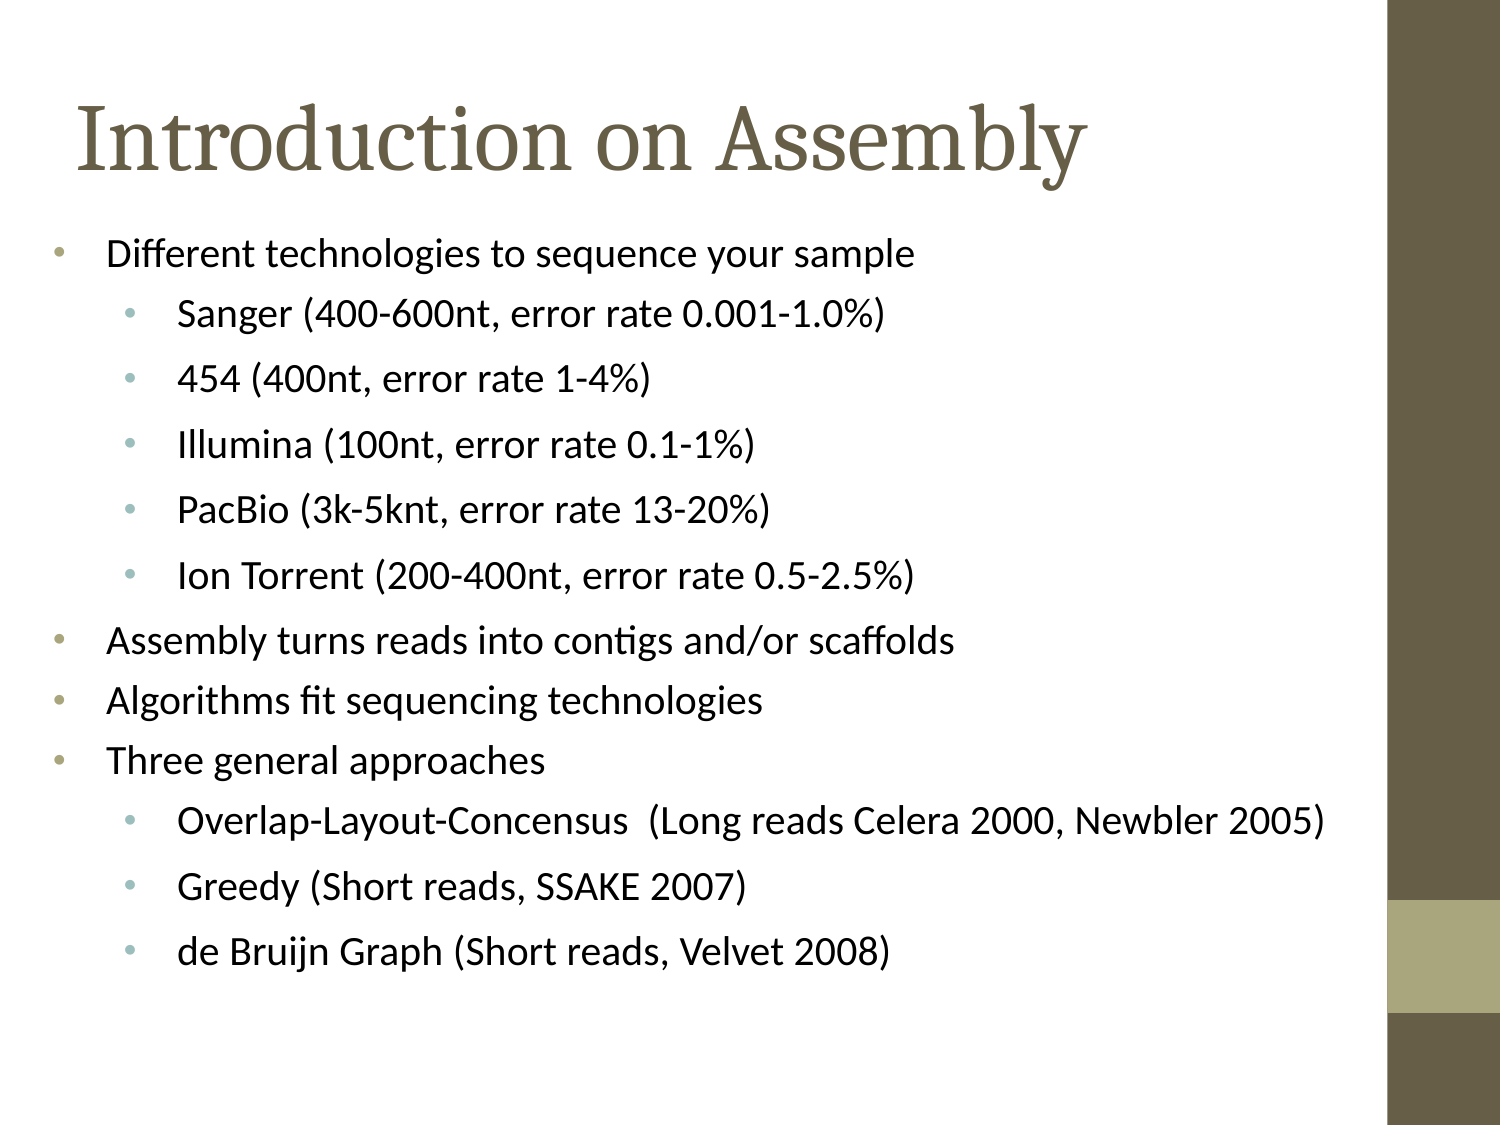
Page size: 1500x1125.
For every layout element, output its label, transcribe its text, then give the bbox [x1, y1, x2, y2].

list Different technologies to sequence your sample Sanger (400-600nt, error rate 0.001-1.0%) 454 (400nt, error rate 1-4%) Illumina (100nt, error rate 0.1-1%) PacBio (3k-5knt, error rate 13-20%) Ion Torrent (200-400nt, error rate 0.5-2.5%) Assembly turns reads into contigs and/or scaffolds Algorithms fit sequencing technologies Three general approaches Overlap-Layout-Concensus (Long reads Celera 2000, Newbler 2005) Greedy (Short reads, SSAKE 2007) de Bruijn Graph (Short reads, Velvet 2008) [35, 236, 1359, 1063]
title Introduction on Assembly [75, 82, 1326, 195]
